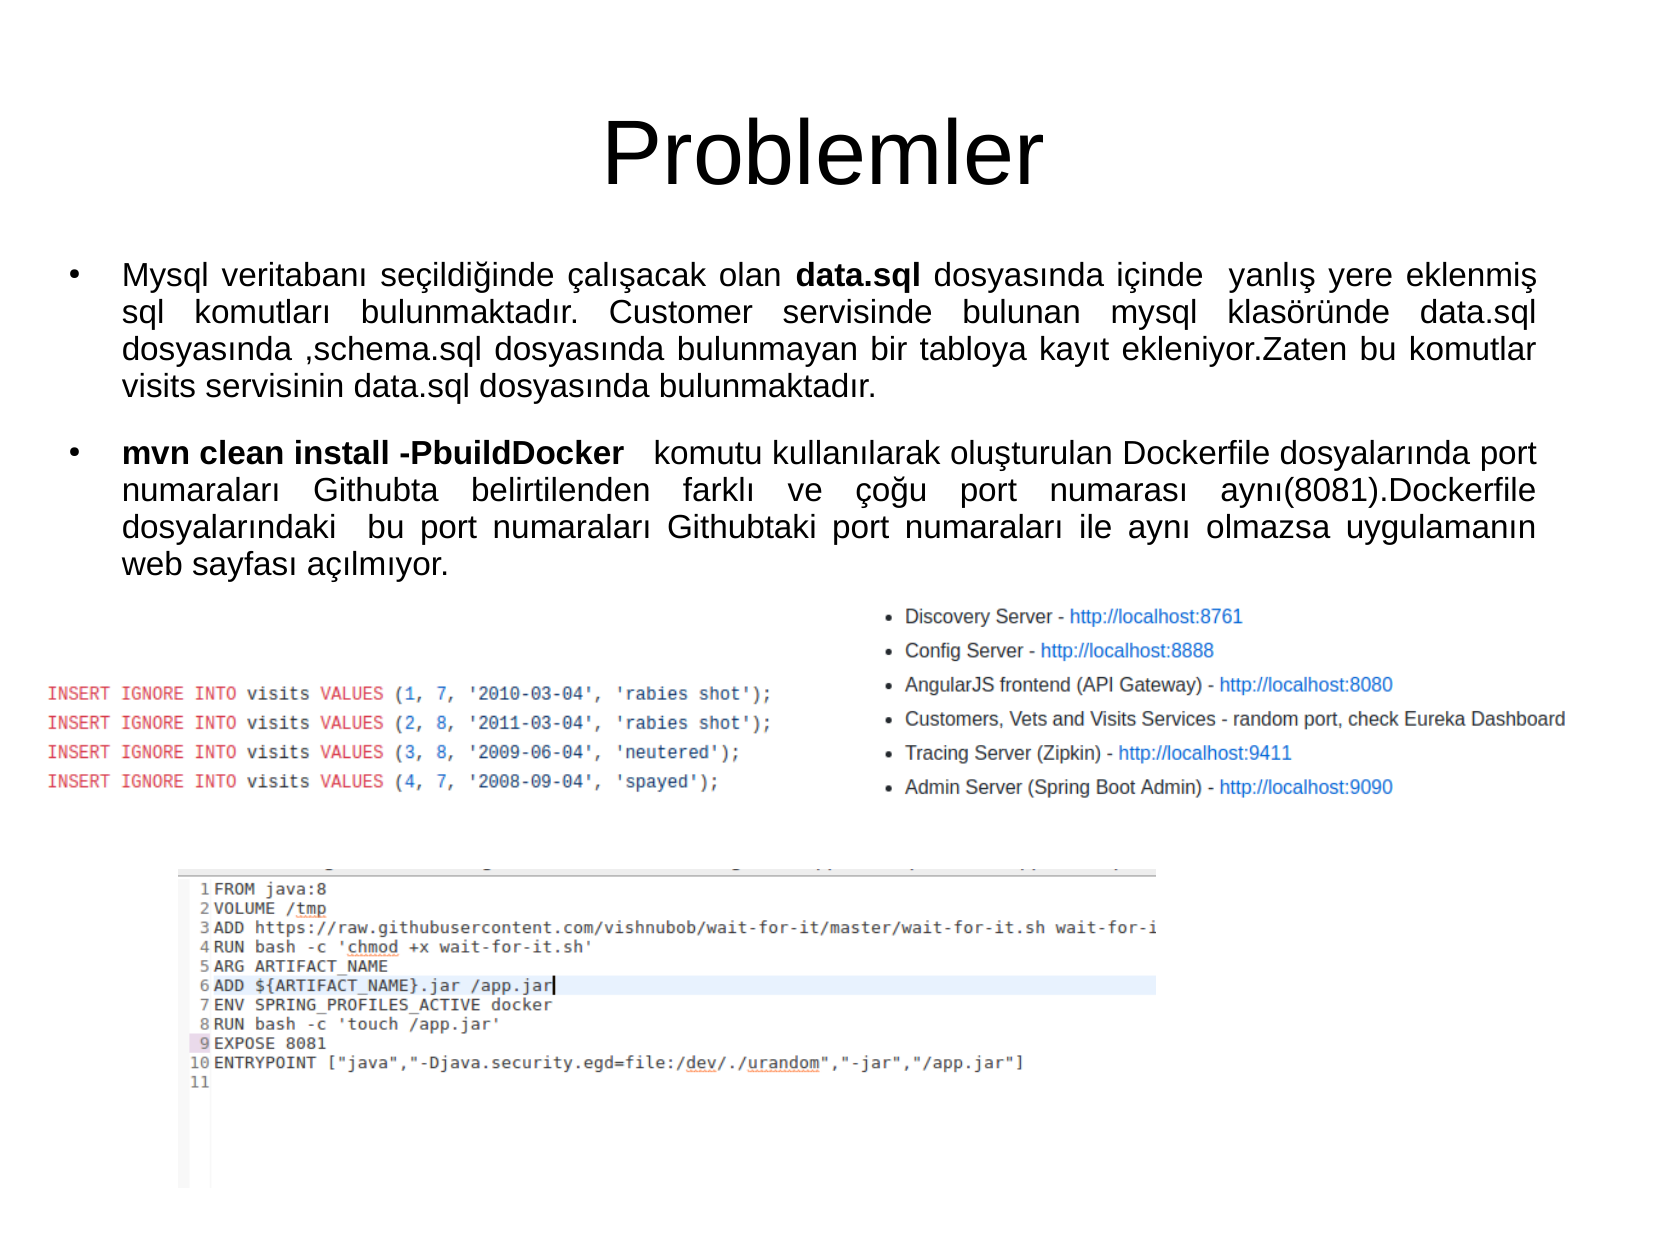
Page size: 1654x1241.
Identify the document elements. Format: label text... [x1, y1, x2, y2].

list Mysql veritabanı seçildiğinde çalışacak olan data.sql dosyasında içinde yanlış yere eklenmiş sql komutları bulunmaktadır. Customer servisinde bulunan mysql klasöründe data.sql dosyasında ,schema.sql dosyasında bulunmayan bir tabloya kayıt ekleniyor.Zaten bu komutlar visits servisinin data.sql dosyasında bulunmaktadır. mvn clean install -PbuildDocker komutu kullanılarak oluşturulan Dockerfile dosyalarında port numaraları Githubta belirtilenden farklı ve çoğu port numarası aynı(8081).Dockerfile dosyalarındaki bu port numaraları Githubtaki port numaraları ile aynı olmazsa uygulamanın web sayfası açılmıyor. [50, 256, 1539, 976]
picture [178, 869, 1156, 1188]
picture [30, 656, 856, 796]
title Problemler [82, 49, 1571, 257]
picture [870, 599, 1606, 816]
